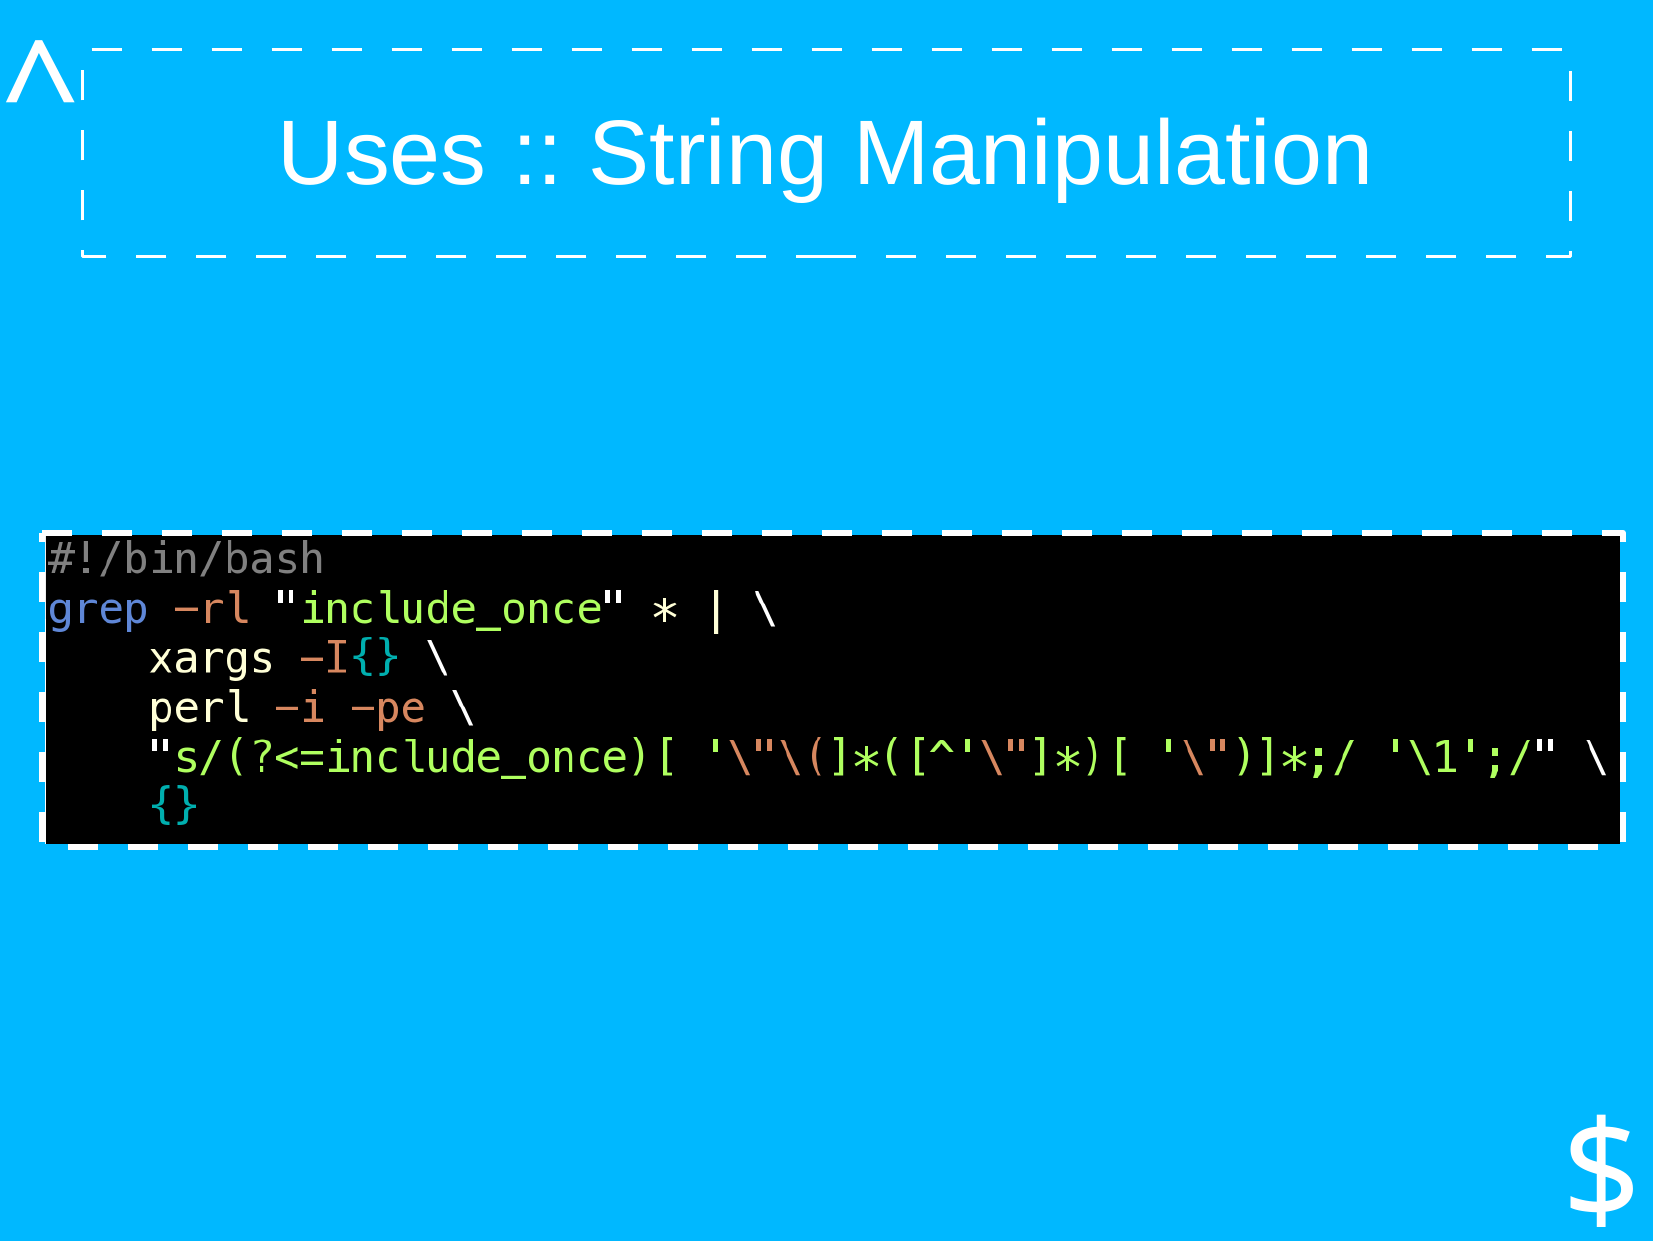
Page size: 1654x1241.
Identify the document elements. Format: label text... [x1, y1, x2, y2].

title Uses :: String Manipulation [82, 49, 1571, 257]
picture [45, 535, 1620, 844]
